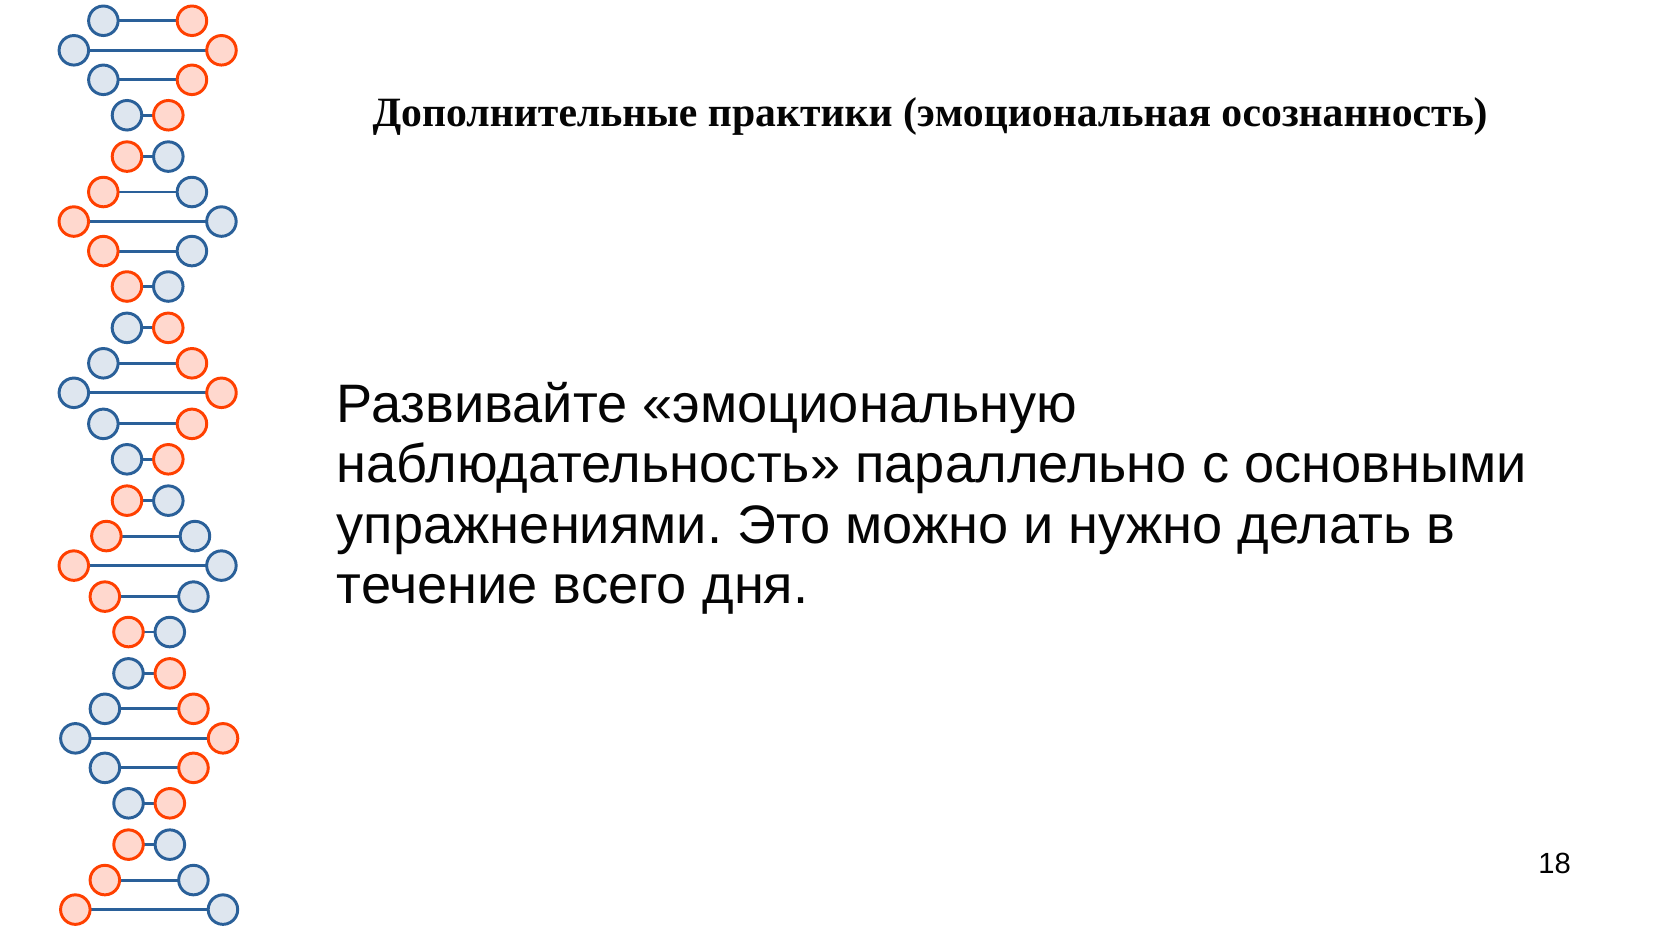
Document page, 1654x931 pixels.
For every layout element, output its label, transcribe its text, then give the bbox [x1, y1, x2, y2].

title Дополнительные практики (эмоциональная осознанность) [265, 35, 1595, 189]
list Развивайте «эмоциональную наблюдательность» параллельно с основными упражнениями. Это можно и нужно делать в течение всего дня. [265, 224, 1595, 764]
